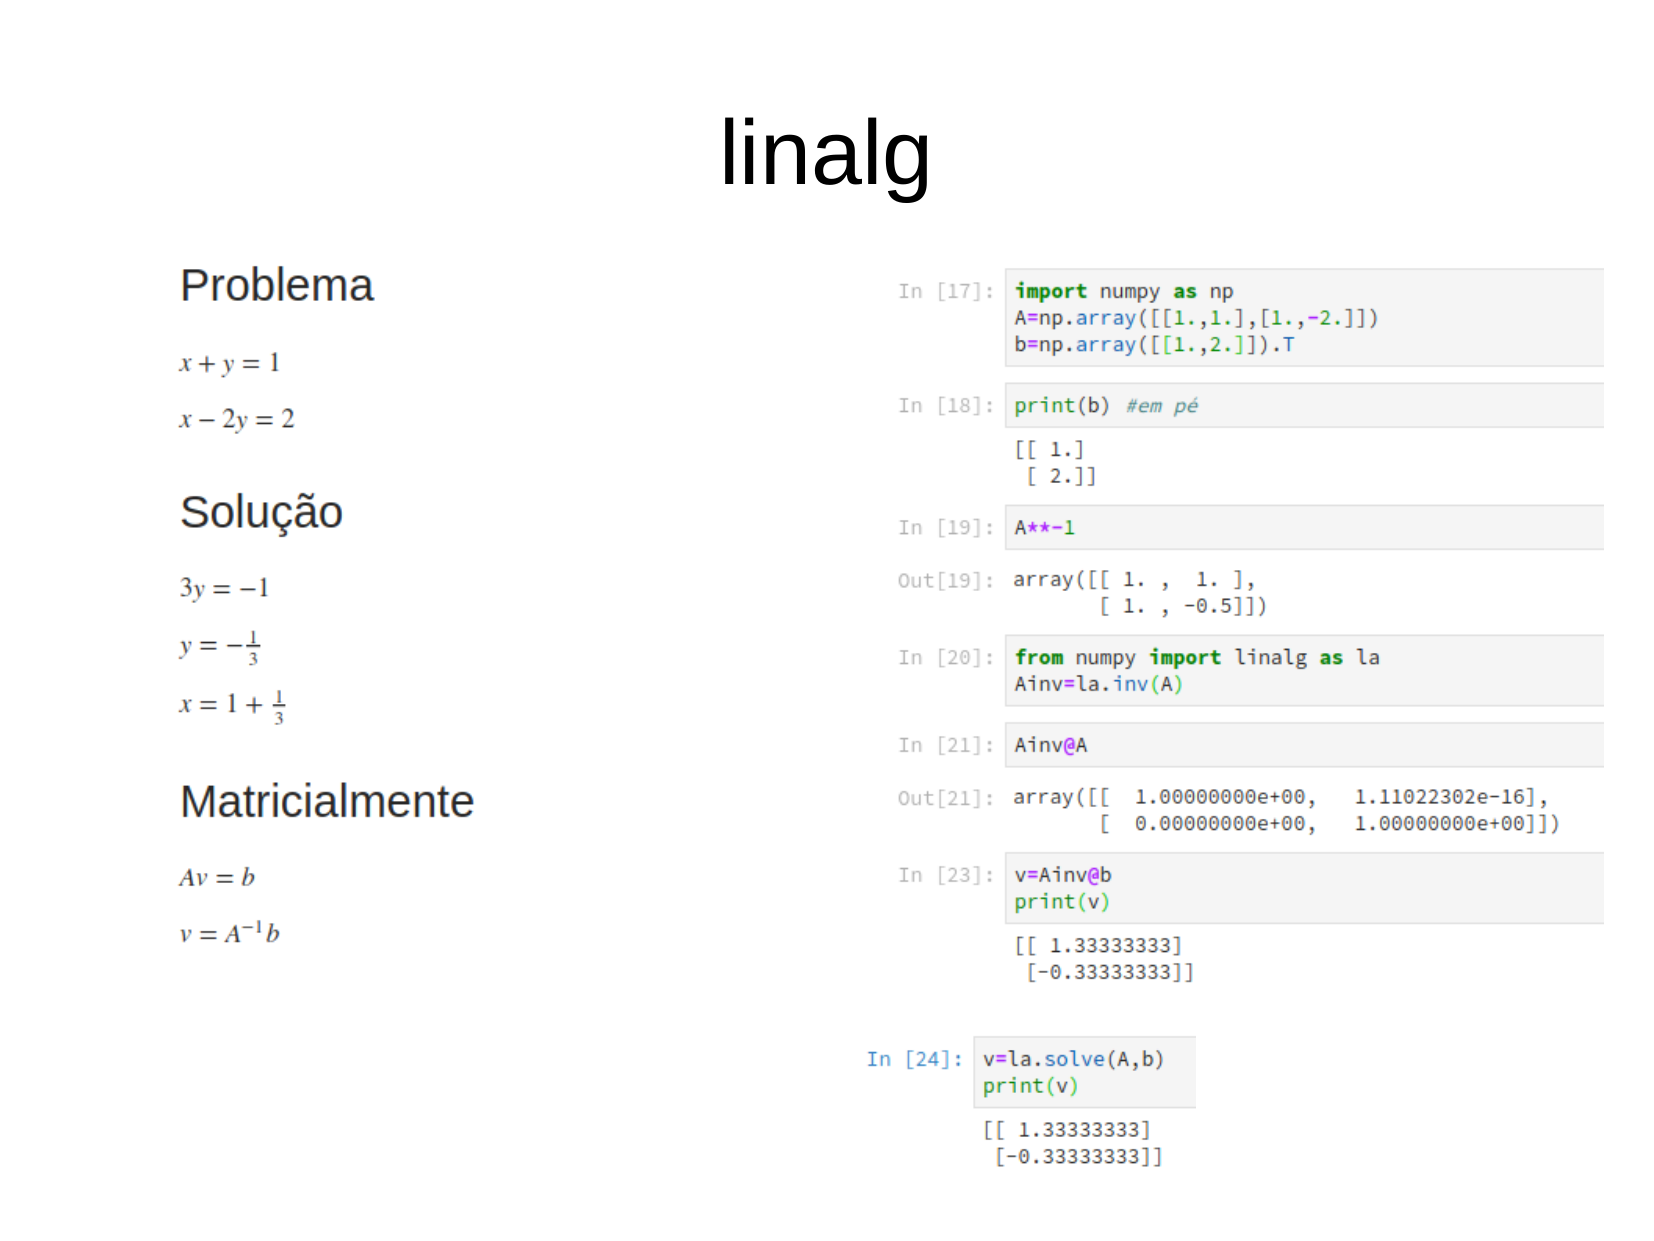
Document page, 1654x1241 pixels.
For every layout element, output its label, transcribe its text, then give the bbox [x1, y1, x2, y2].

picture [140, 243, 508, 969]
picture [874, 256, 1604, 1023]
picture [850, 1027, 1196, 1195]
title linalg [82, 49, 1571, 257]
